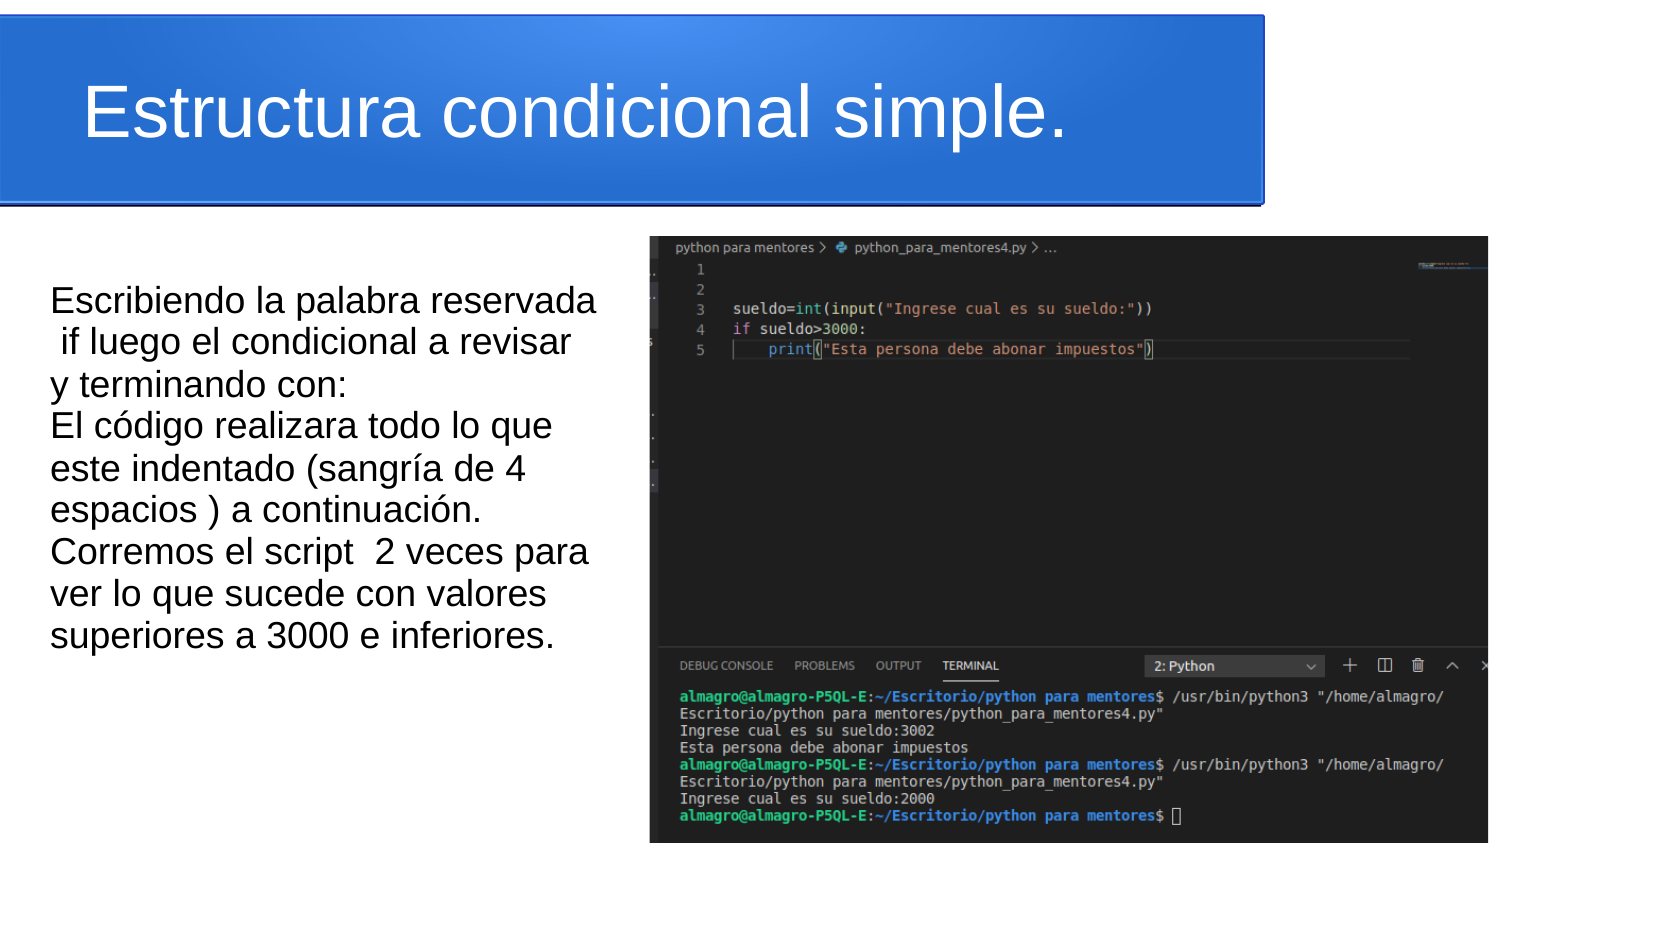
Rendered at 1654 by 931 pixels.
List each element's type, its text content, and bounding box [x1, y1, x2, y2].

title Estructura condicional simple. [82, 35, 1235, 189]
text_box Escribiendo la palabra reservada if luego el condicional a revisar y terminando con: El código realizara todo lo que este indentado (sangría de 4 espacios ) a continuación. Corremos el script 2 veces para ver lo que sucede con valores superiores a 3000 e inferiores. [35, 271, 615, 665]
picture [649, 236, 1489, 843]
